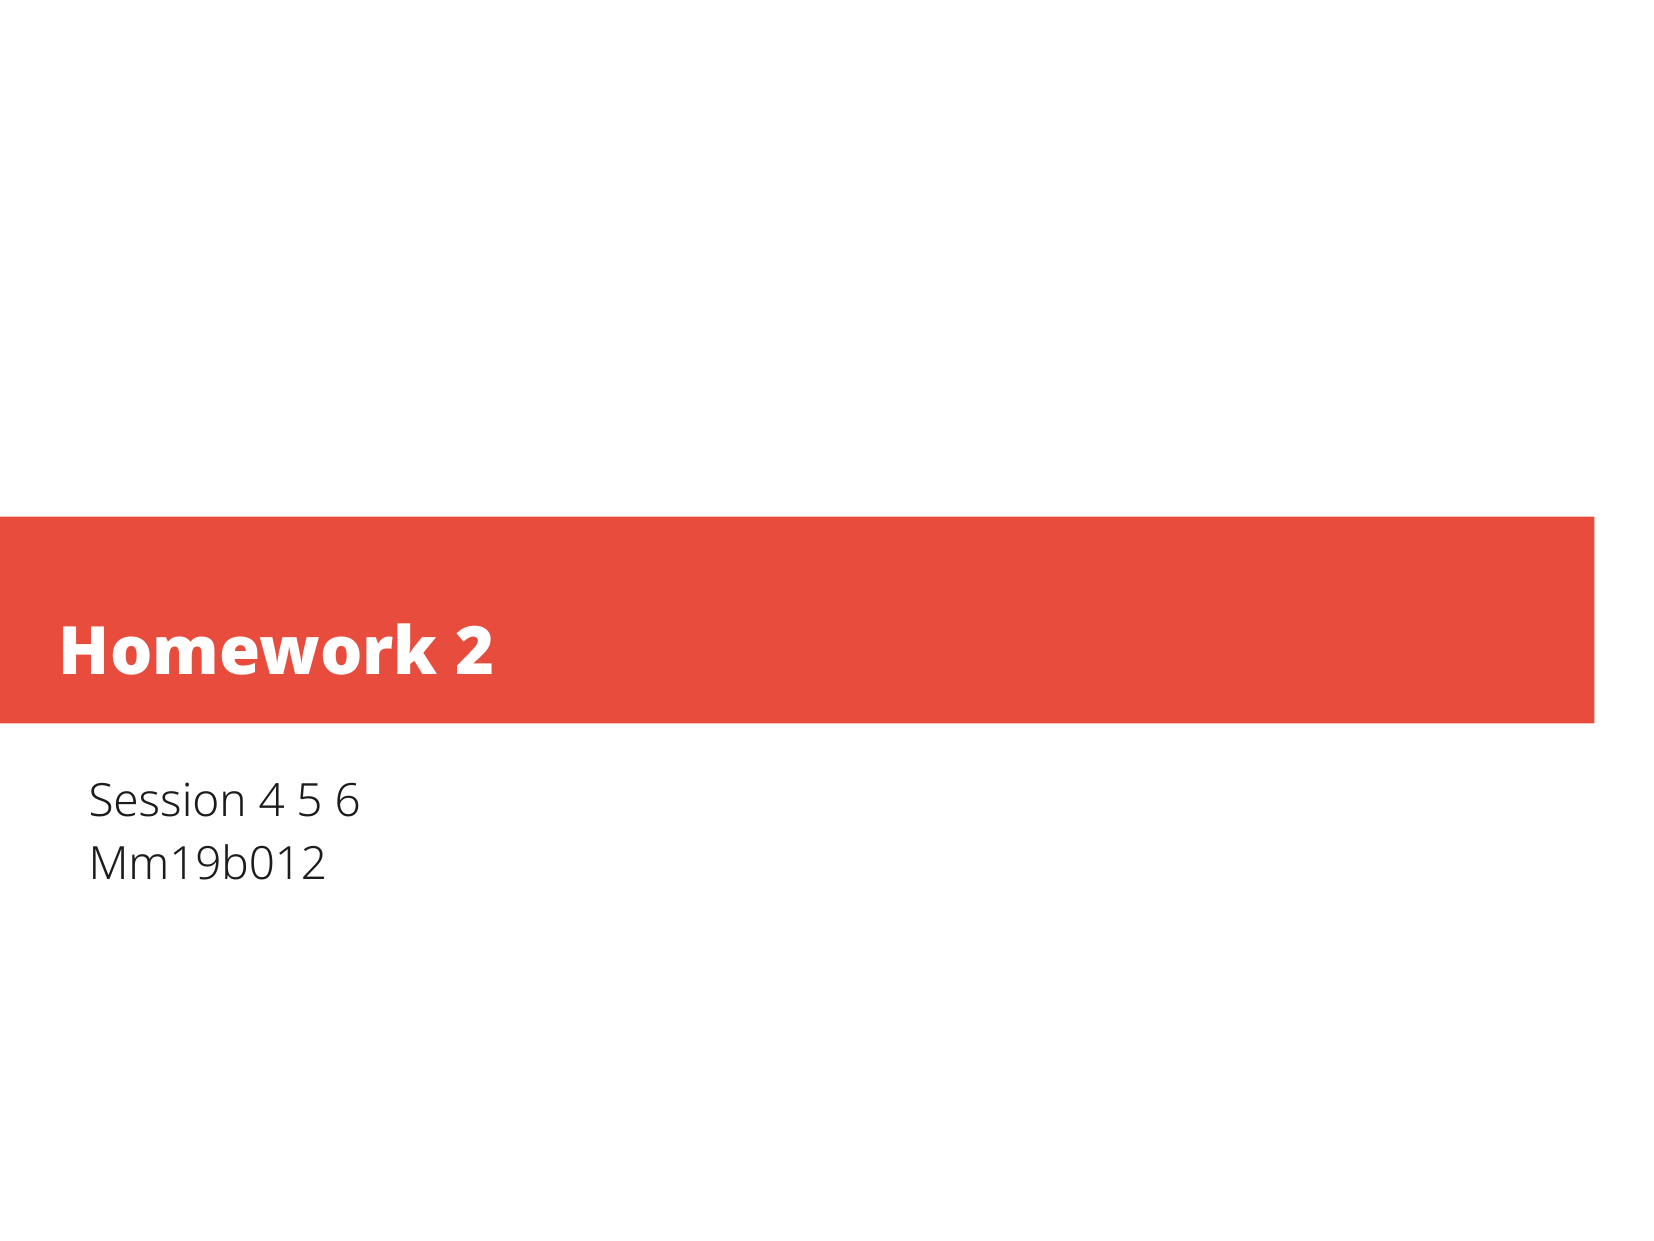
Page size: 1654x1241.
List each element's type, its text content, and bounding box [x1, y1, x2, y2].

title Homework 2 [59, 546, 1595, 694]
subtitle Session 4 5 6 Mm19b012 [88, 767, 1595, 1182]
